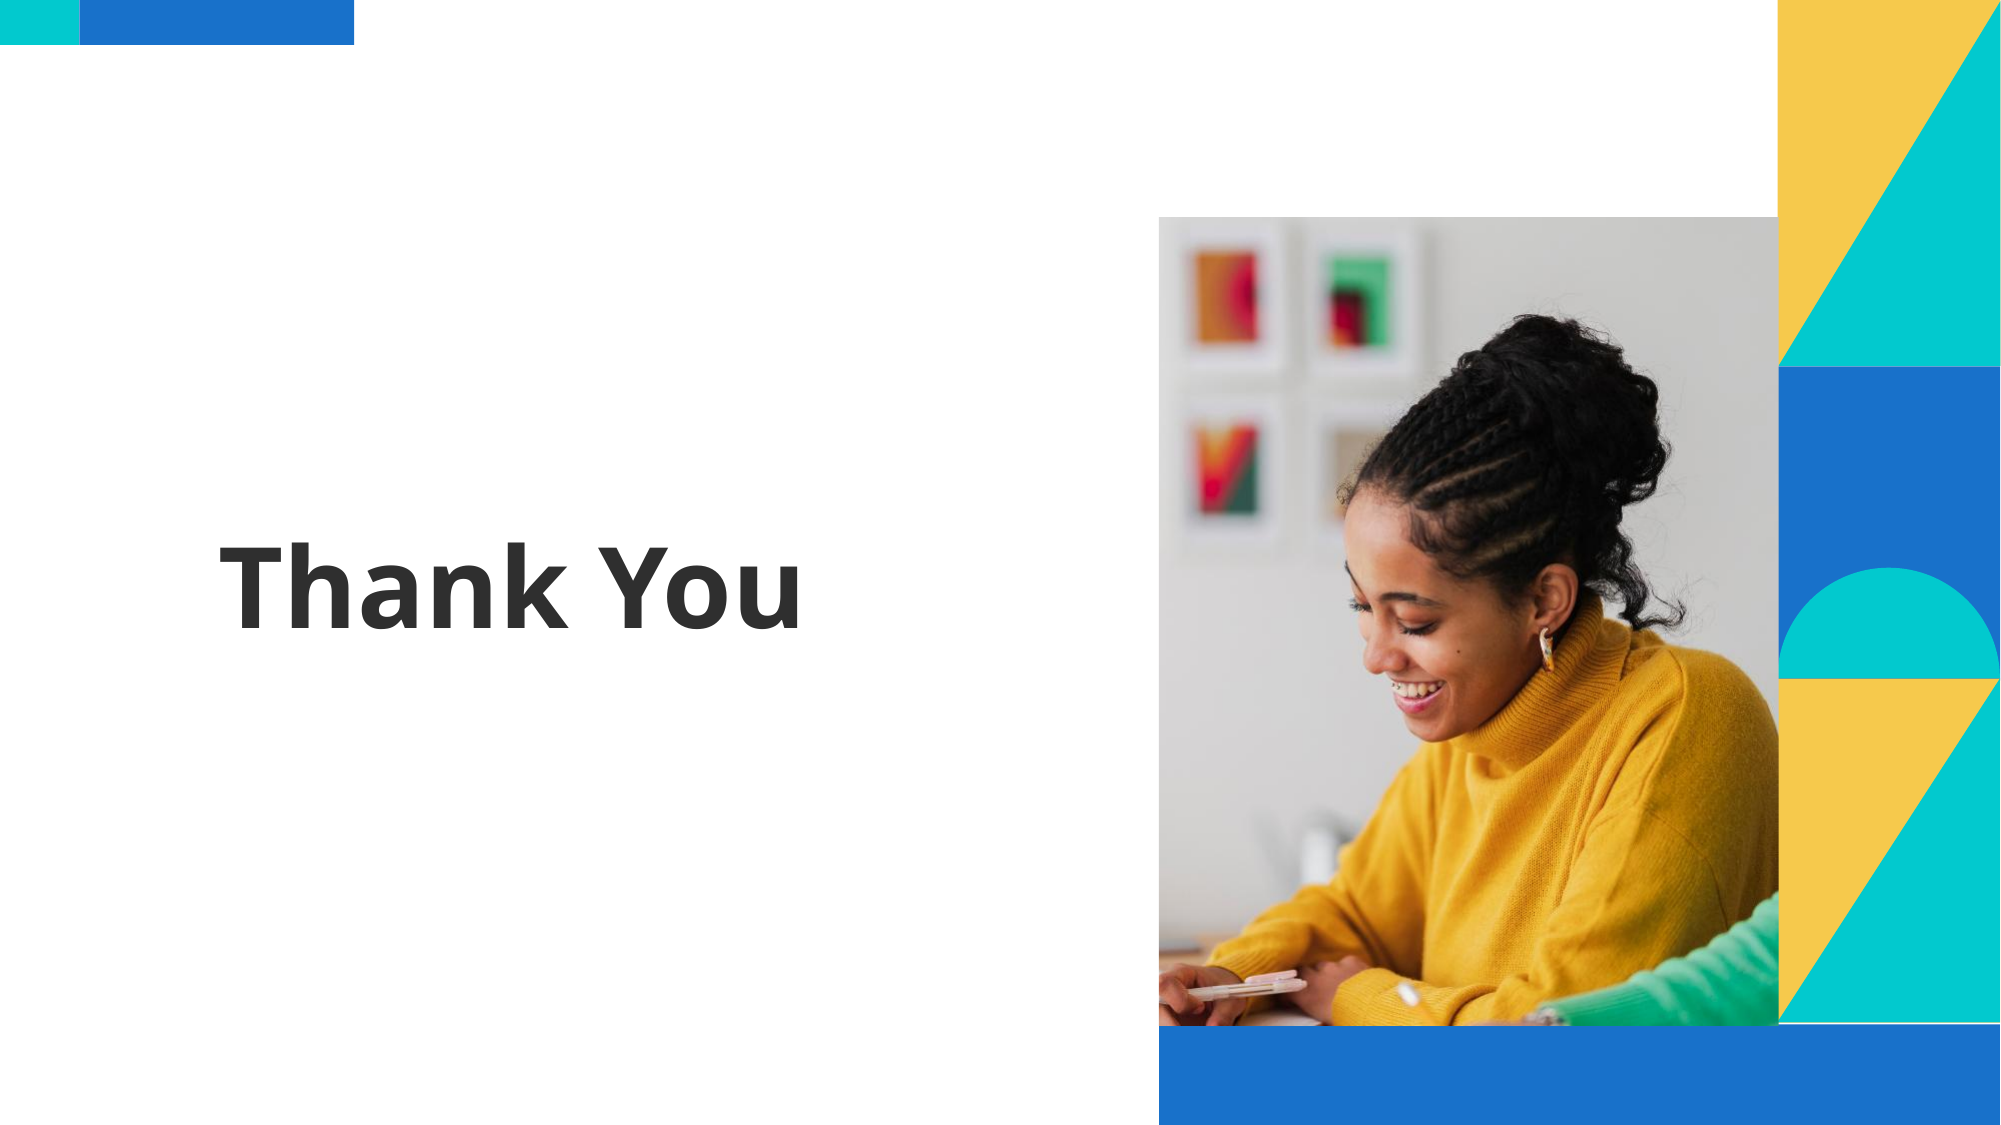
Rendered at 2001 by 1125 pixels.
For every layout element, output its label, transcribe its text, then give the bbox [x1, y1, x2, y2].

title Thank You [218, 272, 1084, 896]
picture [1158, 217, 1779, 1026]
